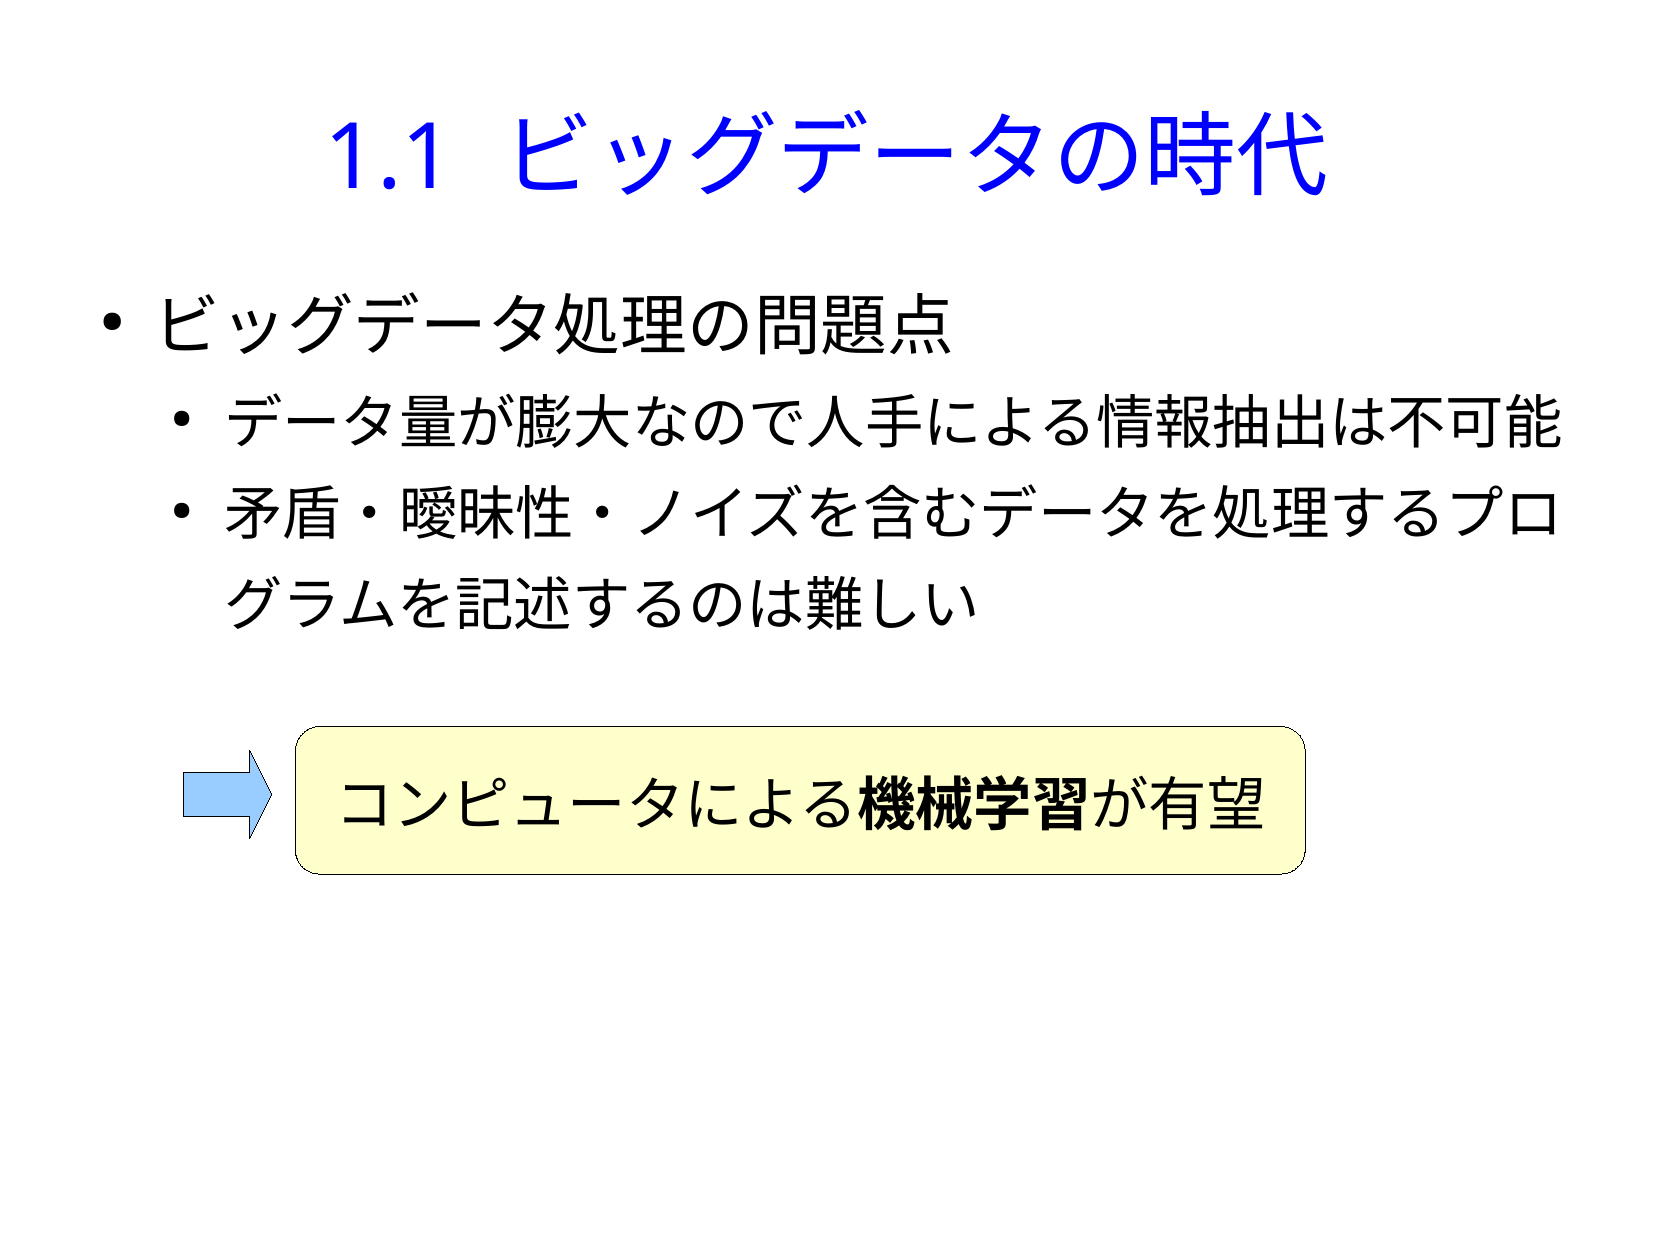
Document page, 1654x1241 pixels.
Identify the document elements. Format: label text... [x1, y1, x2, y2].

text_box [183, 750, 272, 839]
title 1.1 ビッグデータの時代 [82, 49, 1571, 257]
list ビッグデータ処理の問題点 データ量が膨大なので人手による情報抽出は不可能 矛盾・曖昧性・ノイズを含むデータを処理するプログラムを記述するのは難しい [82, 278, 1589, 998]
text_box コンピュータによる機械学習が有望 [295, 726, 1306, 875]
